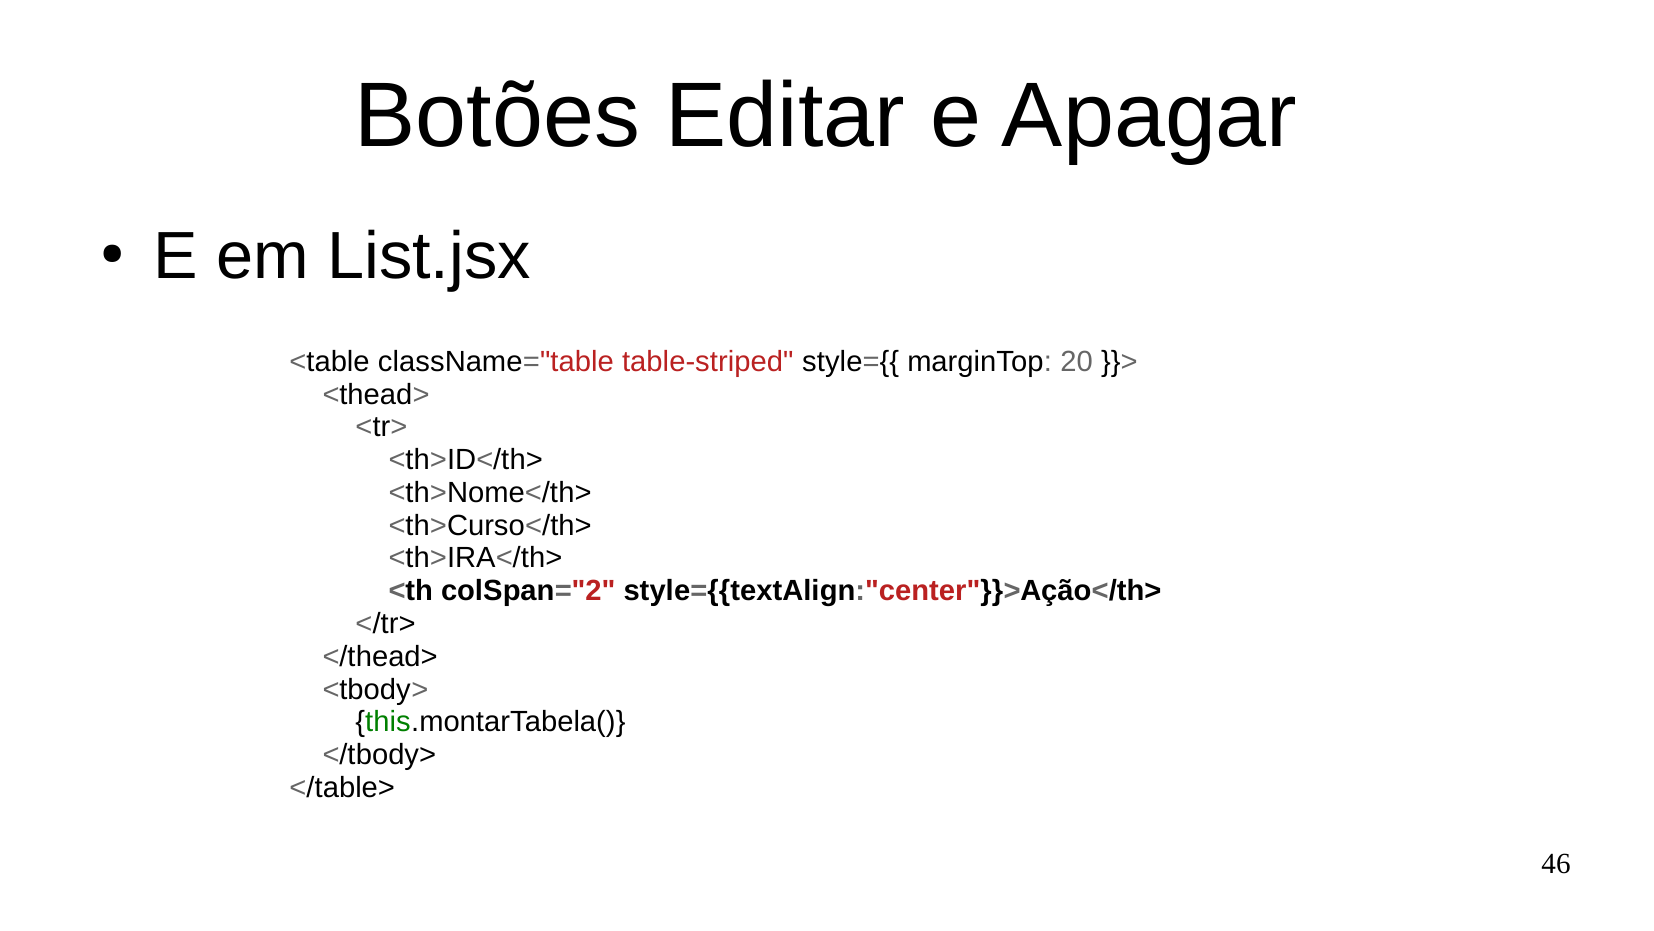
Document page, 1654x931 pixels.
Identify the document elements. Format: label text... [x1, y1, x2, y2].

list E em List.jsx [82, 217, 1571, 758]
title Botões Editar e Apagar [82, 37, 1571, 193]
text_box <table className="table table-striped" style={{ marginTop: 20 }}> <thead> <tr> <th>ID</th> <th>Nome</th> <th>Curso</th> <th>IRA</th> <th colSpan="2" style={{textAlign:"center"}}>Ação</th> </tr> </thead> <tbody> {this.montarTabela()} </tbody> </table> [142, 337, 1262, 812]
